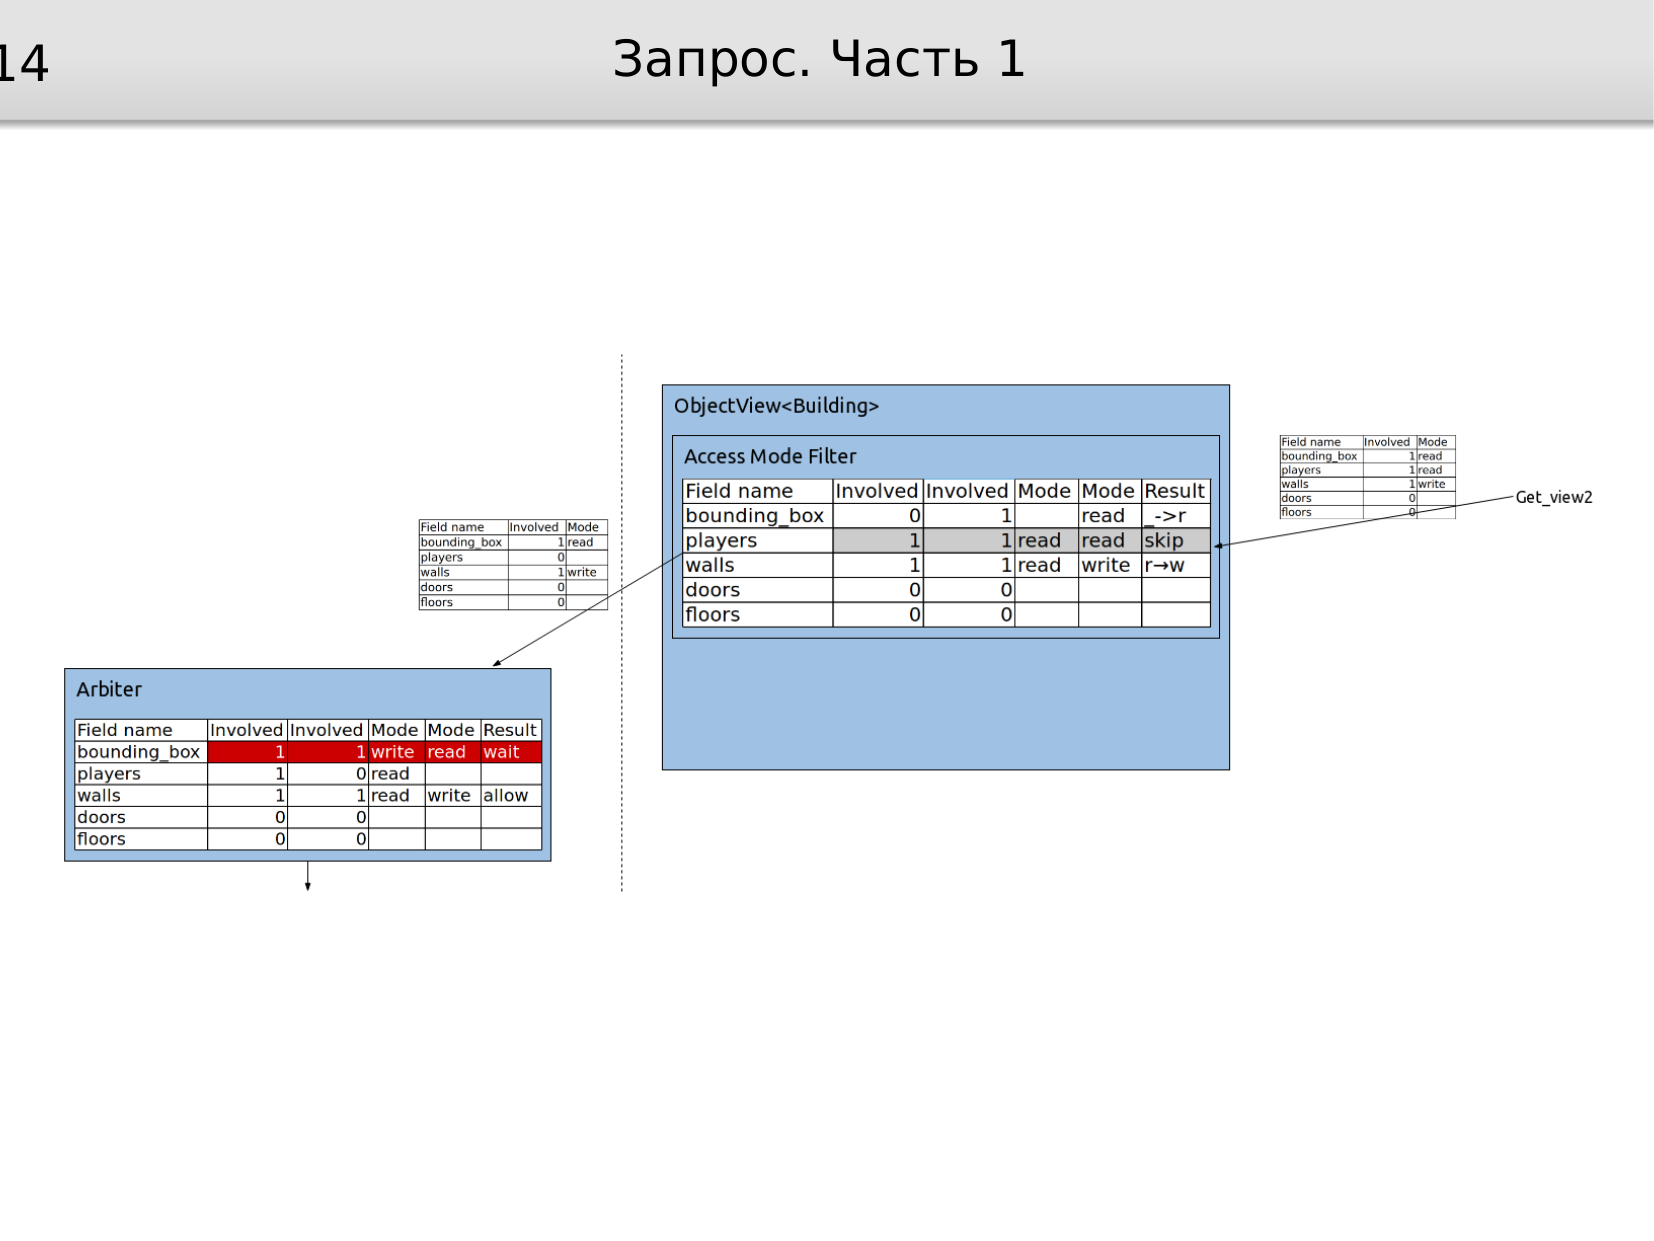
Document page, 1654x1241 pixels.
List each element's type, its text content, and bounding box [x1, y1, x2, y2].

picture [0, 0, 1654, 1241]
title Запрос. Часть 1 [271, 23, 1371, 95]
